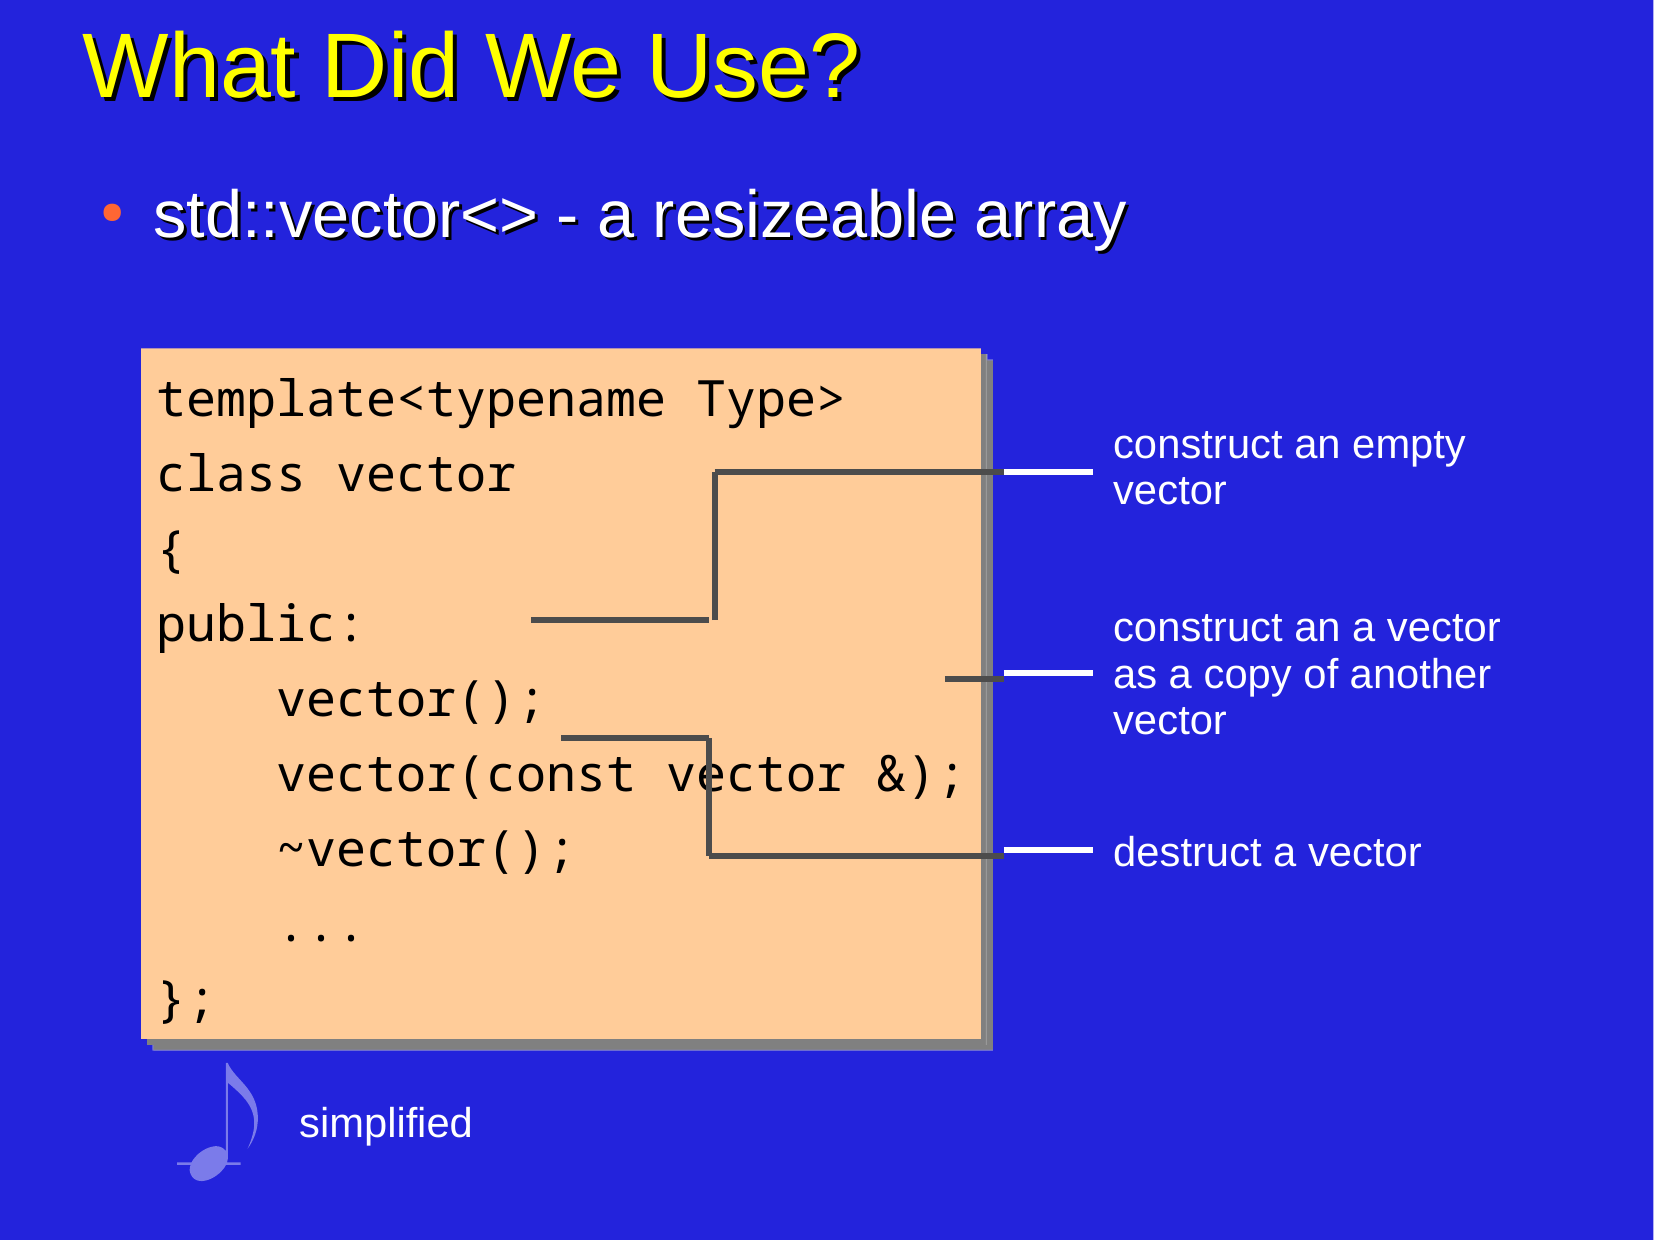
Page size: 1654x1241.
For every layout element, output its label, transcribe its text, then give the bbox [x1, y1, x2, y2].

text_box construct an a vector as a copy of another vector [1098, 596, 1571, 752]
list std::vector<> - a resizeable array [82, 177, 1571, 1182]
text_box construct an empty vector [1098, 413, 1571, 522]
text_box destruct a vector [1098, 820, 1571, 898]
text_box simplified [284, 1092, 489, 1170]
text_box template<typename Type> class vector { public: vector(); vector(const vector &); ~vector(); ... }; [141, 348, 981, 1039]
text_box [177, 1062, 258, 1182]
title What Did We Use? [82, 2, 1571, 130]
